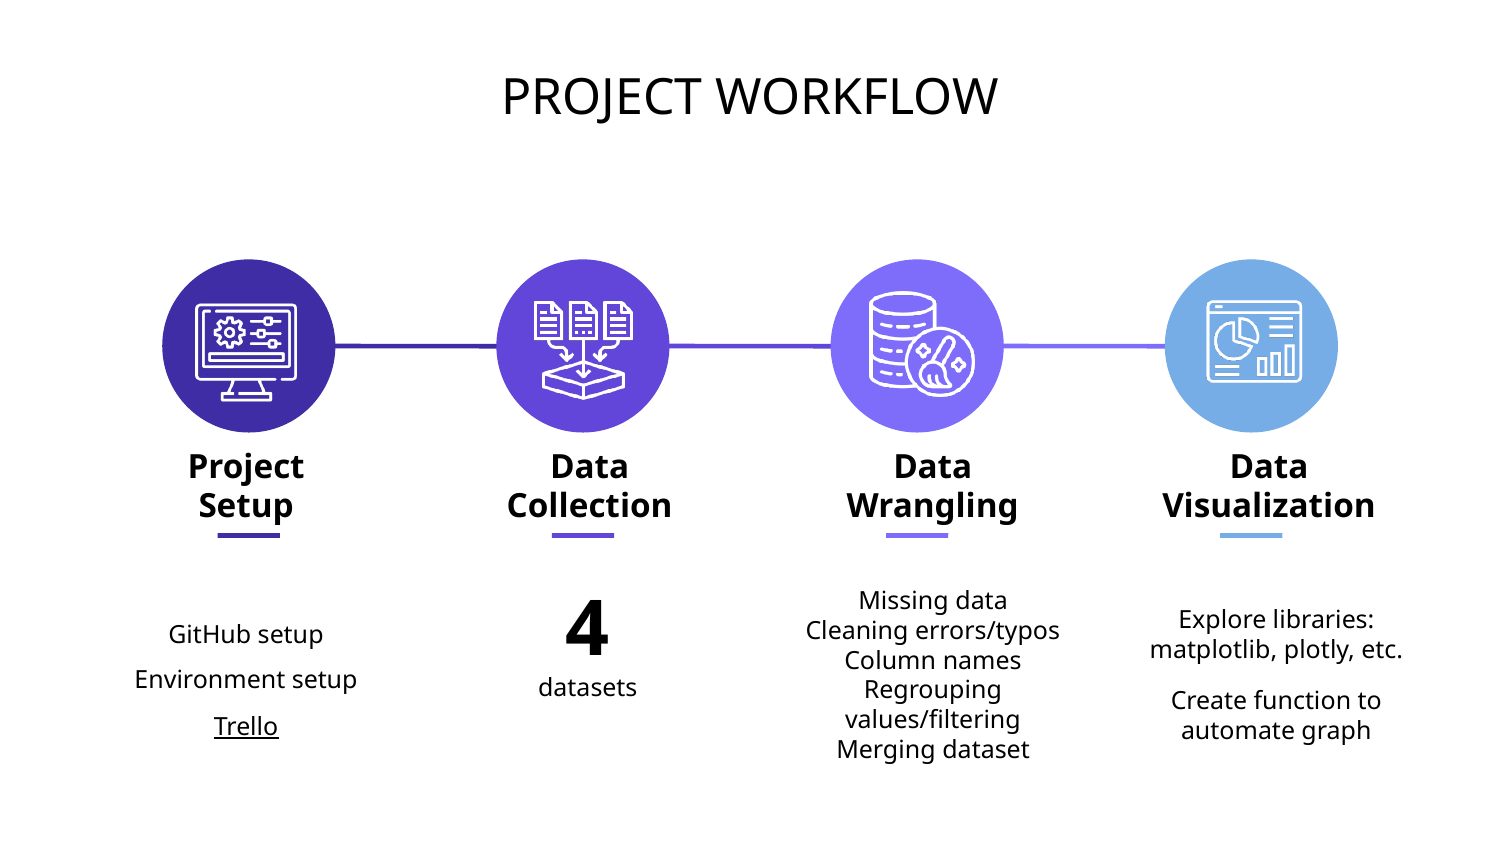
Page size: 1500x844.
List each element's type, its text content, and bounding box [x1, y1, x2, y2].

text_box Missing data Cleaning errors/typos Column names Regrouping values/filtering Merging dataset [775, 563, 1091, 785]
title PROJECT WORKFLOW [75, 67, 1425, 122]
text_box 4 datasets [432, 563, 747, 785]
picture [1203, 290, 1305, 392]
text_box Data Visualization [1132, 464, 1407, 505]
text_box [1164, 259, 1338, 433]
text_box [496, 259, 670, 433]
text_box [830, 259, 1004, 433]
picture [869, 291, 975, 397]
text_box Data Wrangling [820, 464, 1045, 505]
text_box [162, 259, 336, 433]
text_box Data Collection [468, 464, 711, 505]
picture [530, 297, 636, 403]
picture [195, 301, 297, 403]
text_box GitHub setup Environment setup Trello [88, 563, 404, 785]
text_box Project Setup [134, 464, 359, 505]
text_box Explore libraries: matplotlib, plotly, etc. Create function to automate graph [1119, 563, 1434, 785]
